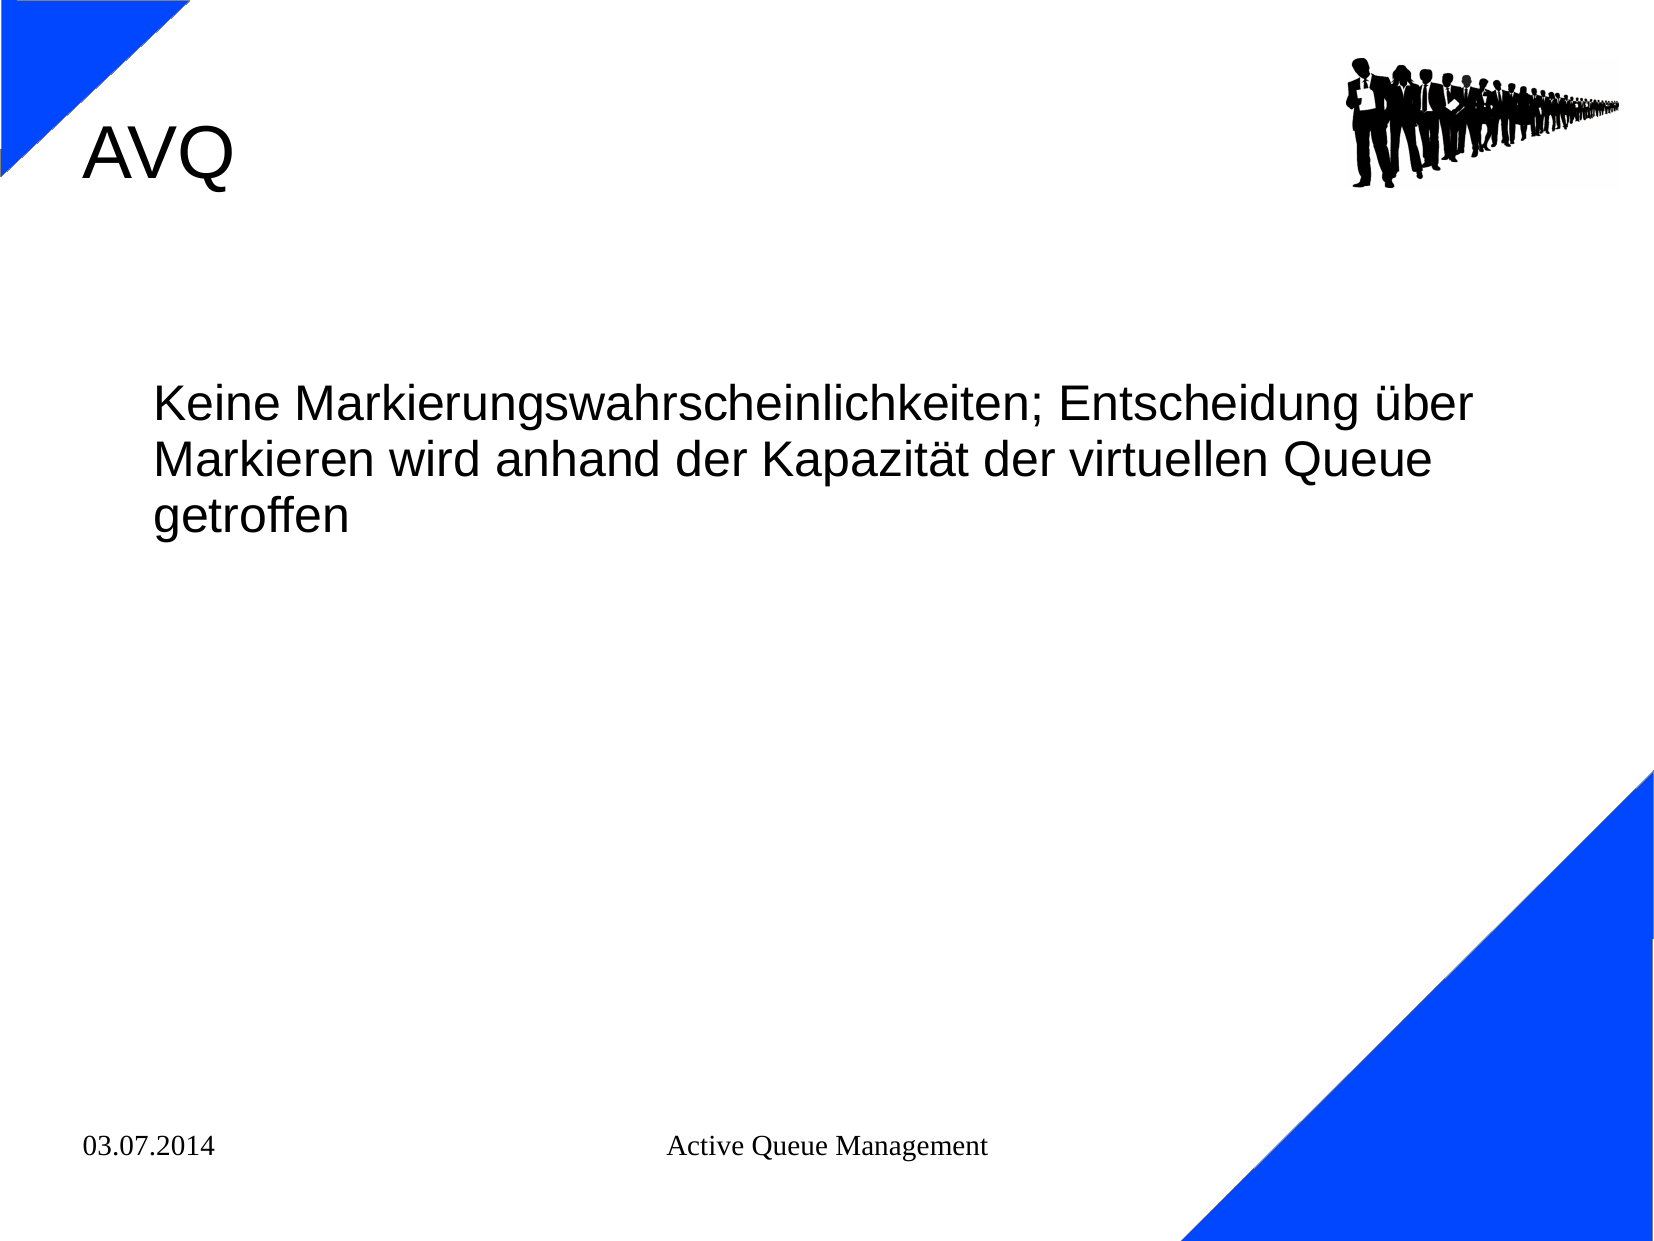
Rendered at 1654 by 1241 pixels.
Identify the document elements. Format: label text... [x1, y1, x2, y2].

text_box [0, 0, 190, 177]
title AVQ [82, 49, 1571, 257]
picture [1346, 58, 1619, 188]
text_box [1180, 770, 1654, 1241]
list Keine Markierungswahrscheinlichkeiten; Entscheidung über Markieren wird anhand der Kapazität der virtuellen Queue getroffen [82, 290, 1571, 1109]
